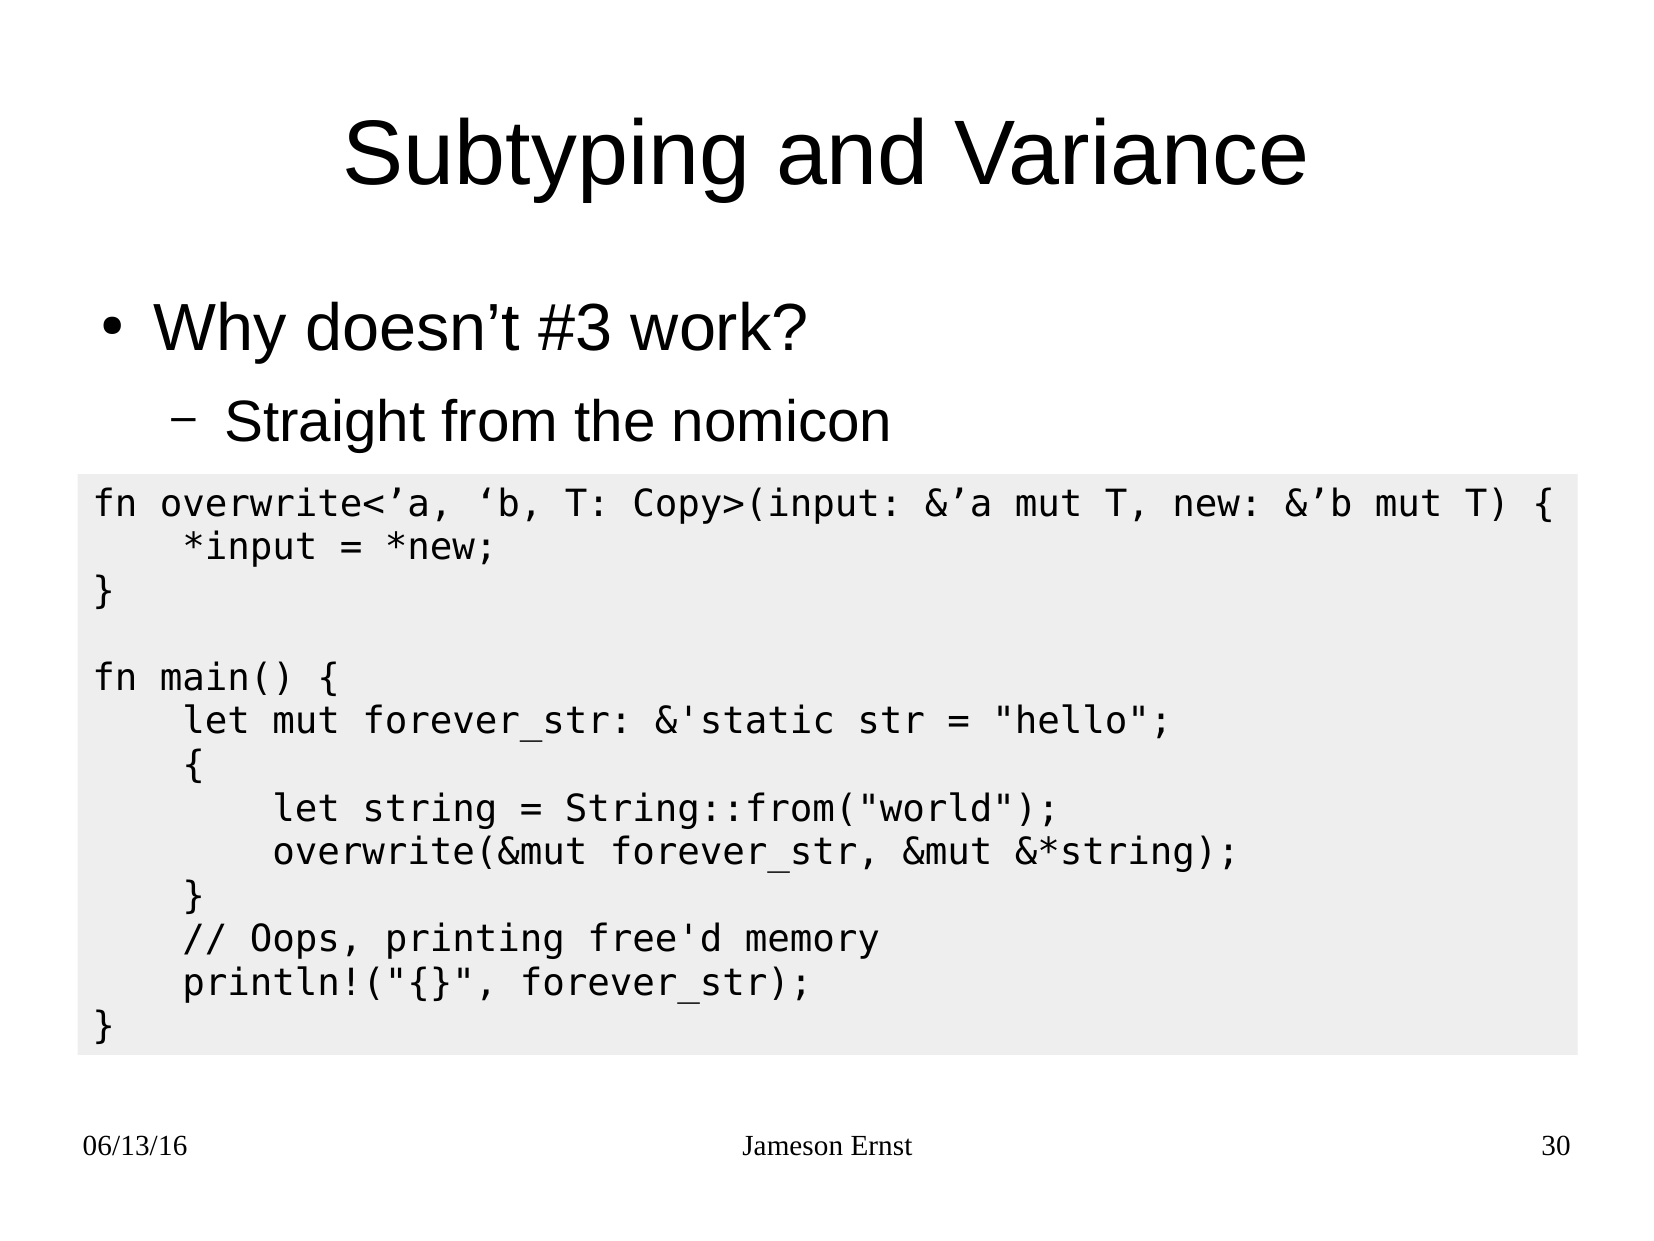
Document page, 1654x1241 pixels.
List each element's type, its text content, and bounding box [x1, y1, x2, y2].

title Subtyping and Variance [82, 49, 1571, 257]
list Why doesn’t #3 work? Straight from the nomicon [82, 290, 1571, 474]
text_box fn overwrite<’a, ‘b, T: Copy>(input: &’a mut T, new: &’b mut T) { *input = *new; } fn main() { let mut forever_str: &'static str = "hello"; { let string = String::from("world"); overwrite(&mut forever_str, &mut &*string); } // Oops, printing free'd memory println!("{}", forever_str); } [77, 474, 1578, 1055]
